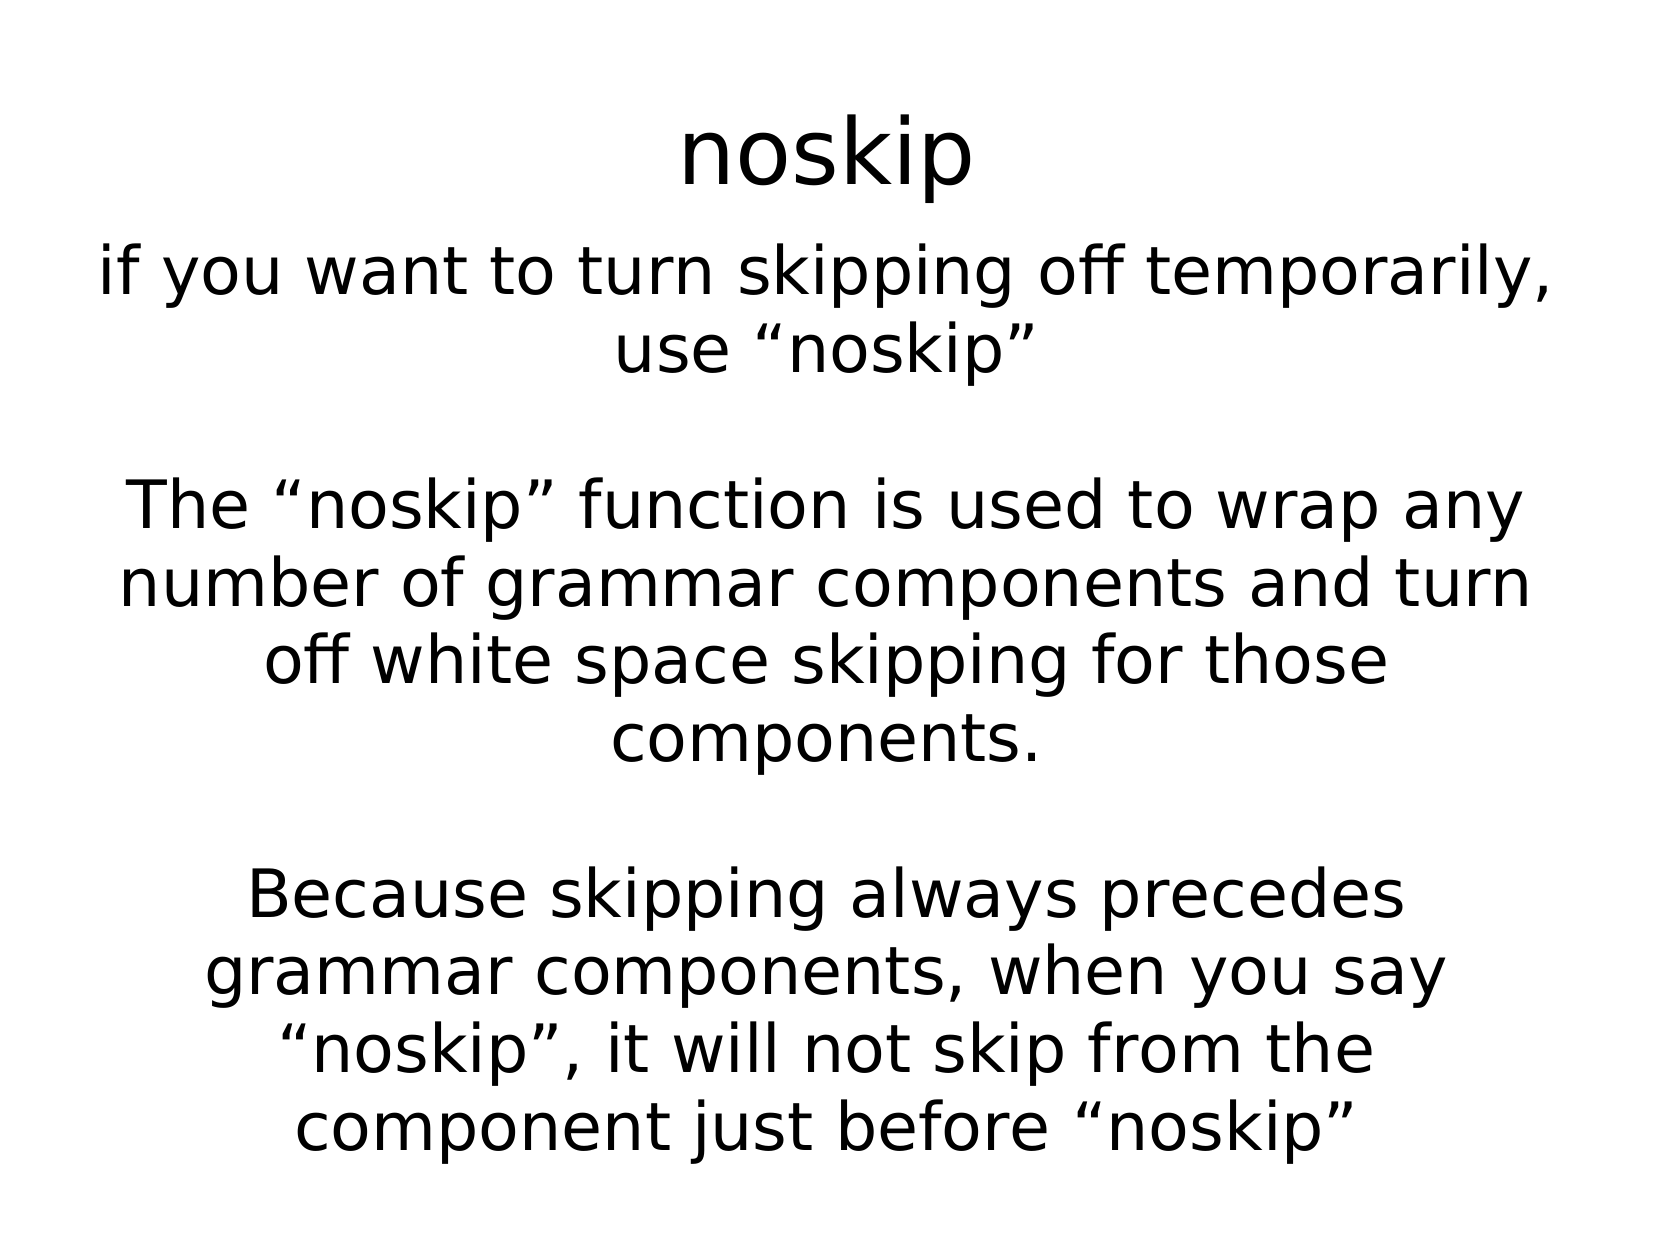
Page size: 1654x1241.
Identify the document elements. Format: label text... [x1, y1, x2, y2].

subtitle if you want to turn skipping off temporarily, use “noskip” The “noskip” function is used to wrap any number of grammar components and turn off white space skipping for those components. Because skipping always precedes grammar components, when you say “noskip”, it will not skip from the component just before “noskip” [82, 232, 1571, 1167]
title noskip [82, 49, 1571, 232]
